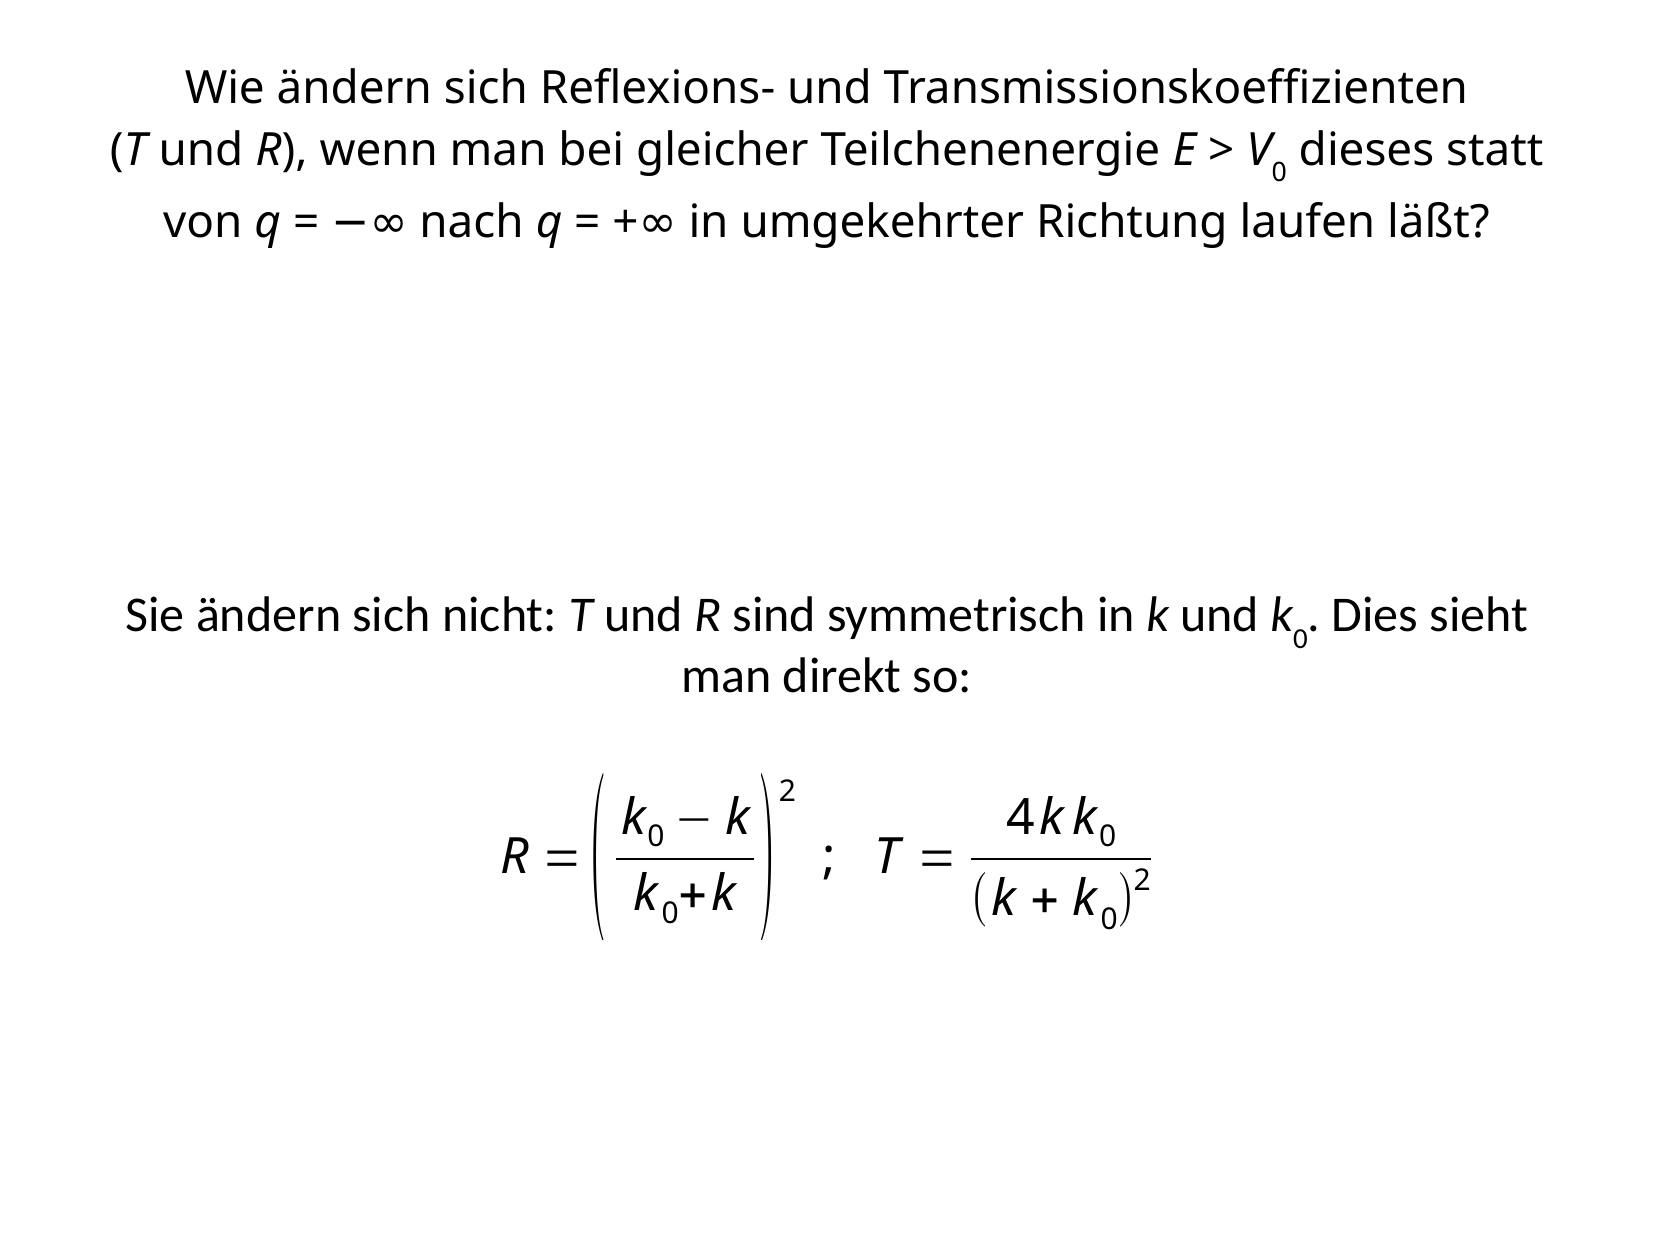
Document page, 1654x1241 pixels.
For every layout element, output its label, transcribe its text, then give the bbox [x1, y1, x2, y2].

subtitle Sie ändern sich nicht: T und R sind symmetrisch in k und k0. Dies sieht man direkt so: [82, 290, 1571, 1010]
title Wie ändern sich Reflexions- und Transmissionskoeffizienten (T und R), wenn man bei gleicher Teilchenenergie E > V0 dieses statt von q = −∞ nach q = +∞ in umgekehrter Richtung laufen läßt? [82, 49, 1571, 257]
chart [494, 773, 1160, 940]
